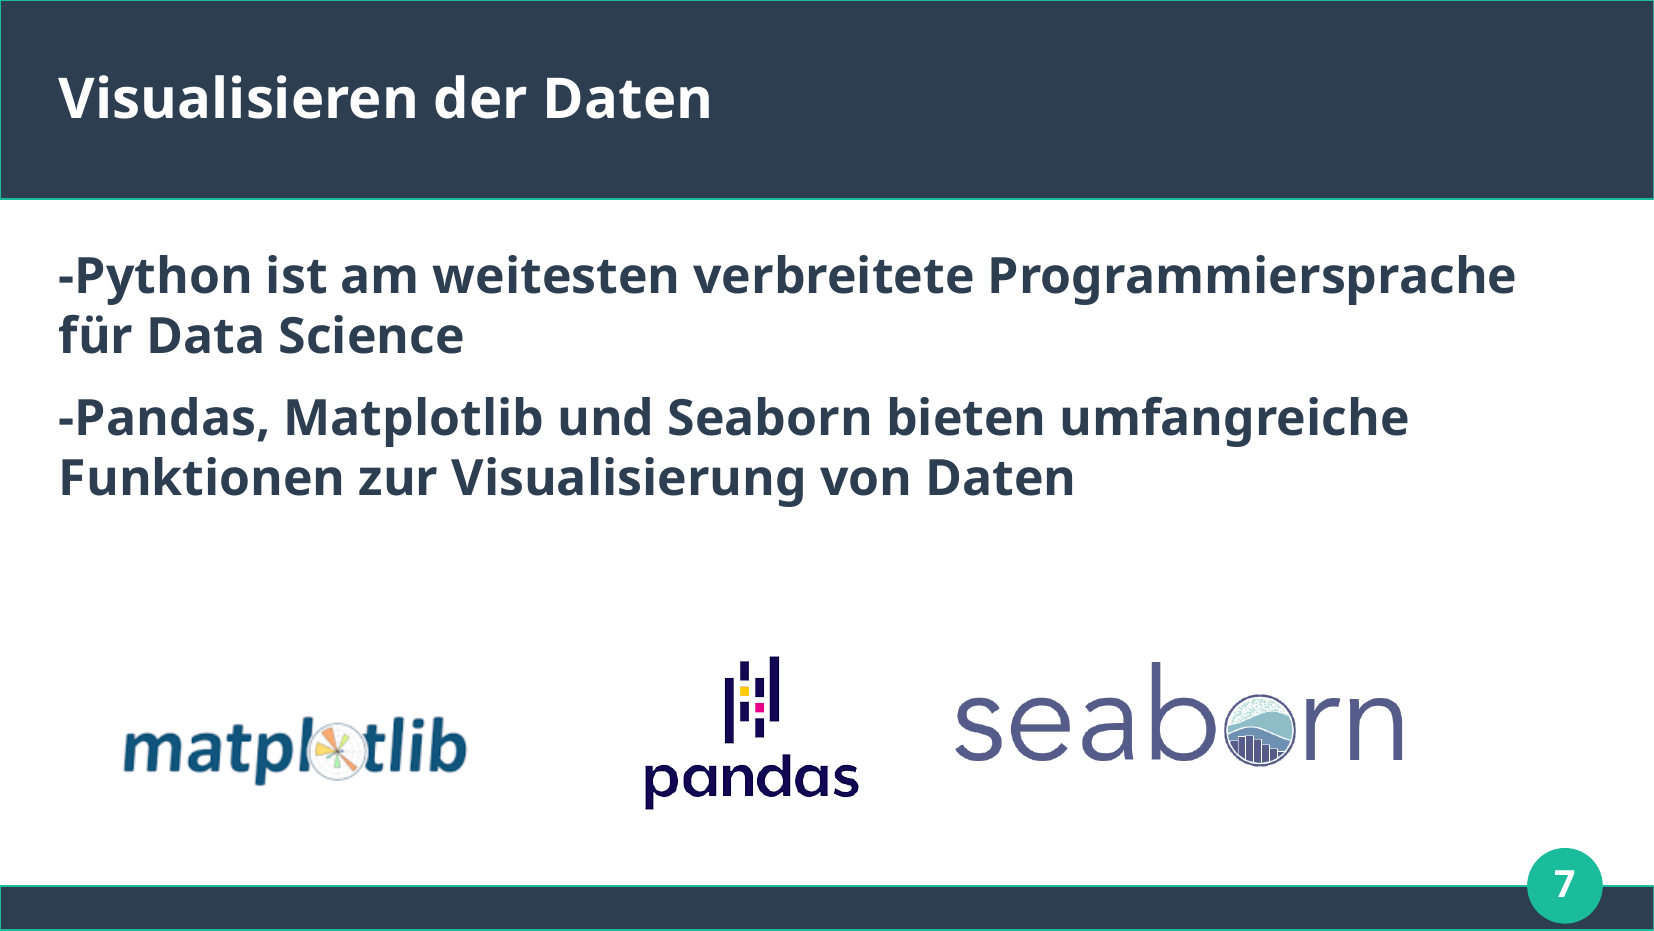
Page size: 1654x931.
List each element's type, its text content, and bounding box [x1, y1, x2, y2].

title Visualisieren der Daten [59, 37, 1595, 155]
picture [59, 620, 530, 881]
text_box [1505, 848, 1625, 923]
picture [944, 649, 1447, 802]
list -Python ist am weitesten verbreitete Programmiersprache für Data Science -Pandas, Matplotlib und Seaborn bieten umfangreiche Funktionen zur Visualisierung von Daten [59, 243, 1595, 864]
picture [620, 601, 883, 864]
